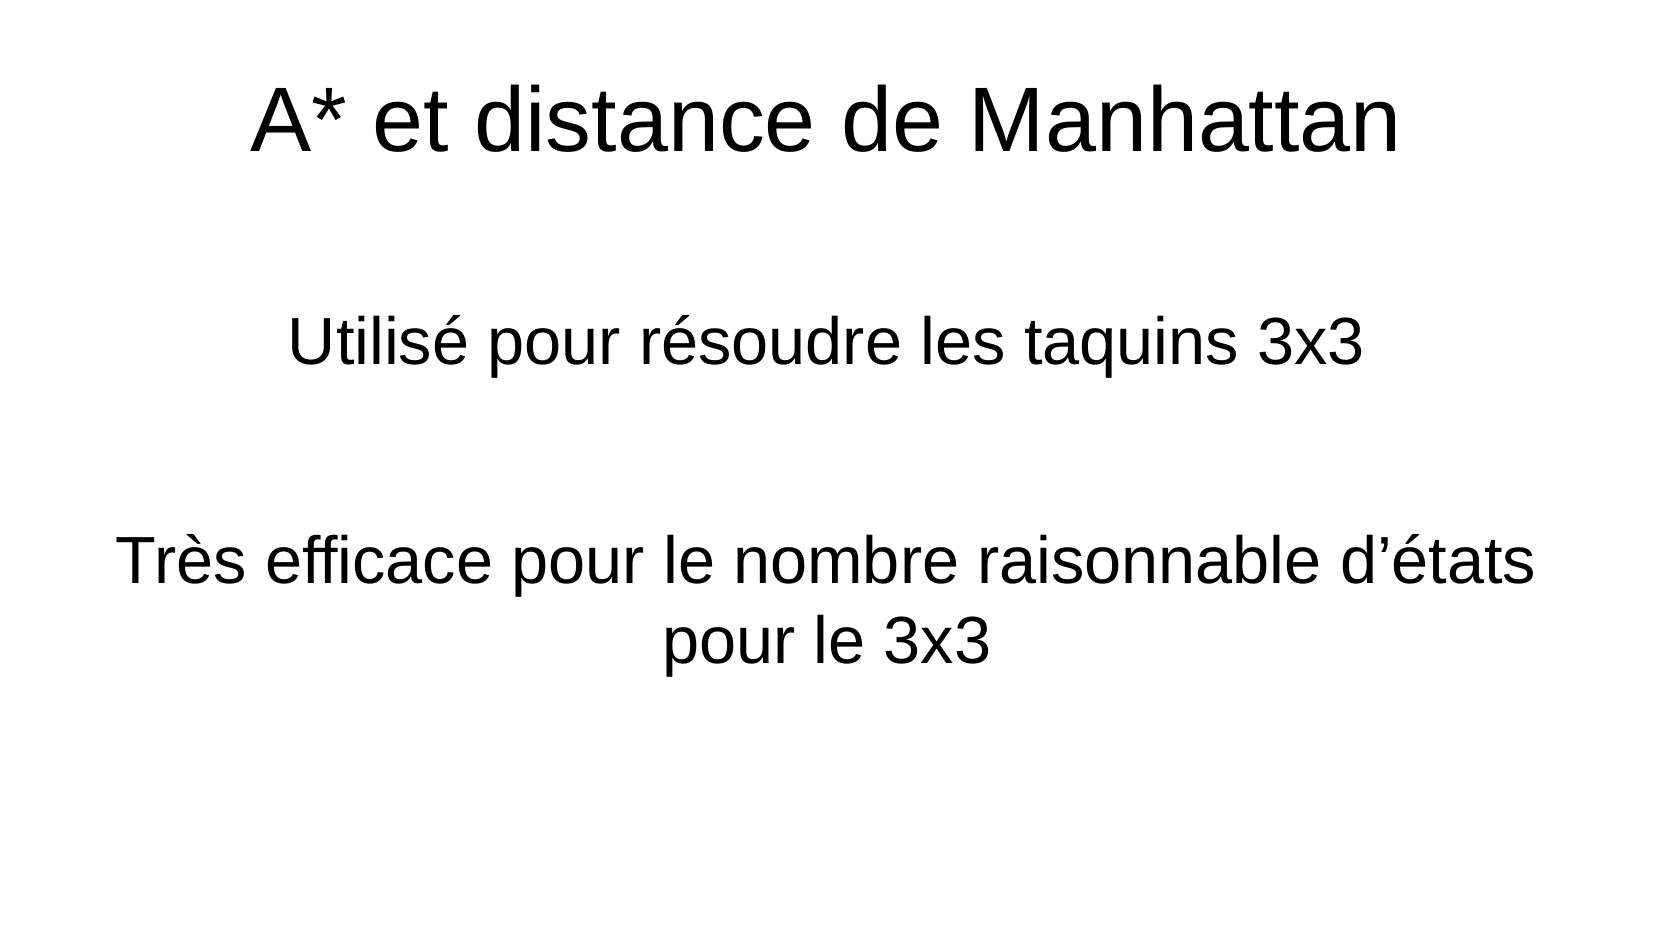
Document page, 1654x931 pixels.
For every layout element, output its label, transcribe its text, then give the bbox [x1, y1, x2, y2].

title A* et distance de Manhattan [82, 37, 1571, 193]
subtitle Utilisé pour résoudre les taquins 3x3 Très efficace pour le nombre raisonnable d’états pour le 3x3 [82, 217, 1571, 758]
